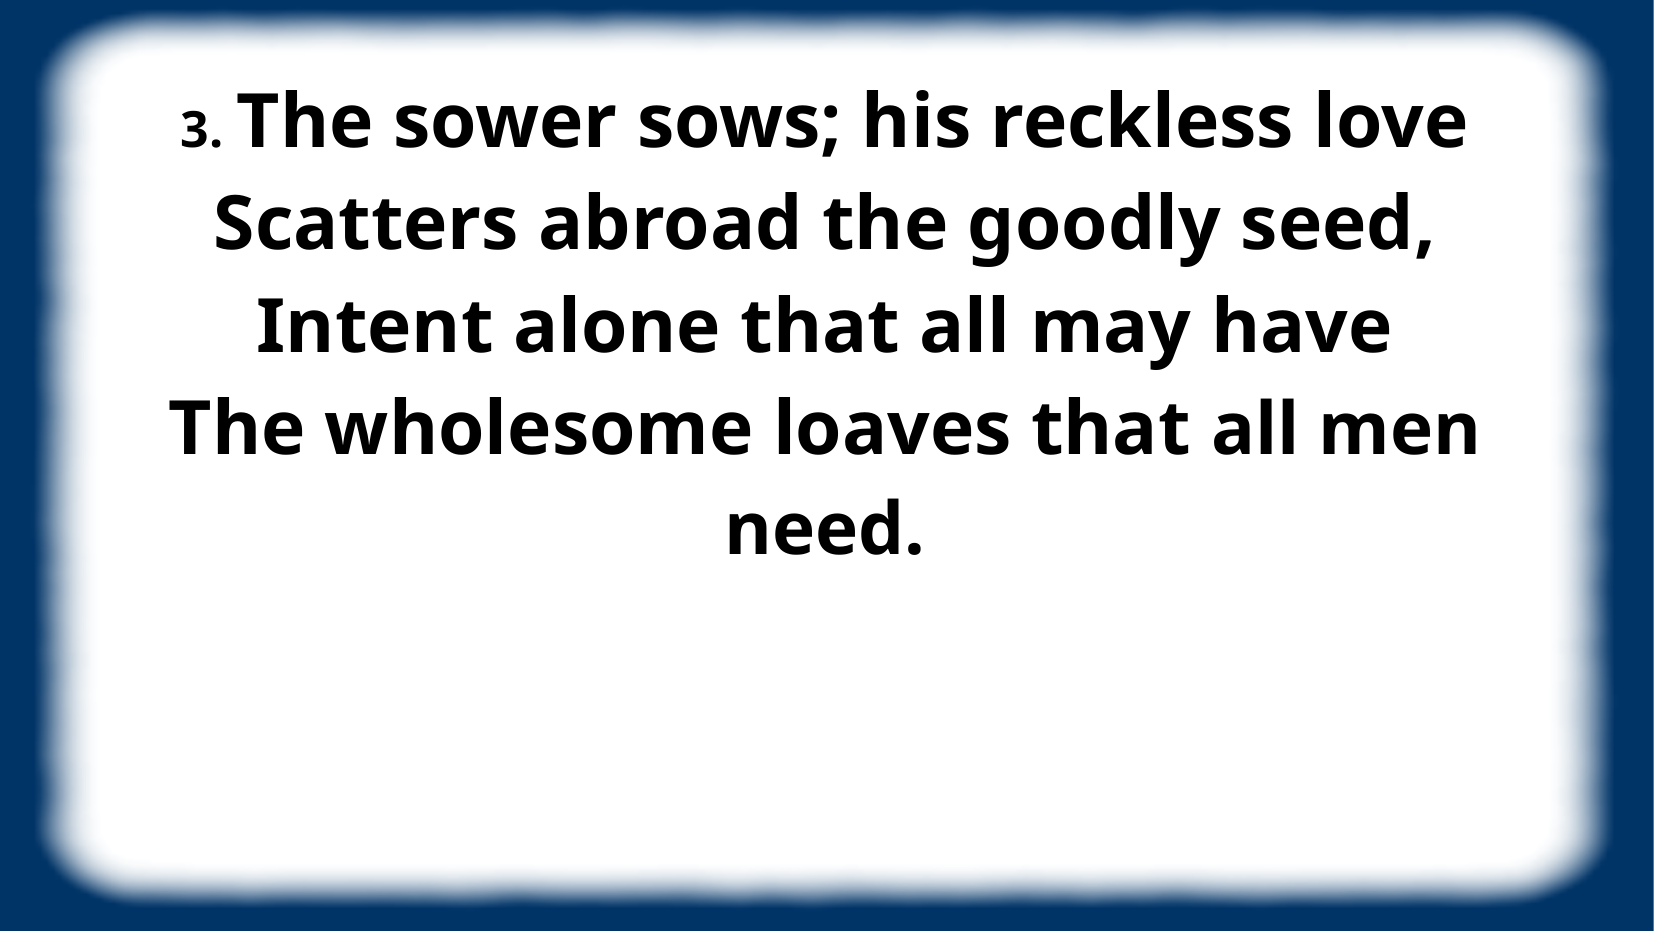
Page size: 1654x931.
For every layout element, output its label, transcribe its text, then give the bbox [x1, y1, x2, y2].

text_box 3. The sower sows; his reckless love Scatters abroad the goodly seed, Intent alone that all may have The wholesome loaves that all men need. [90, 60, 1561, 473]
picture [0, 0, 1654, 931]
